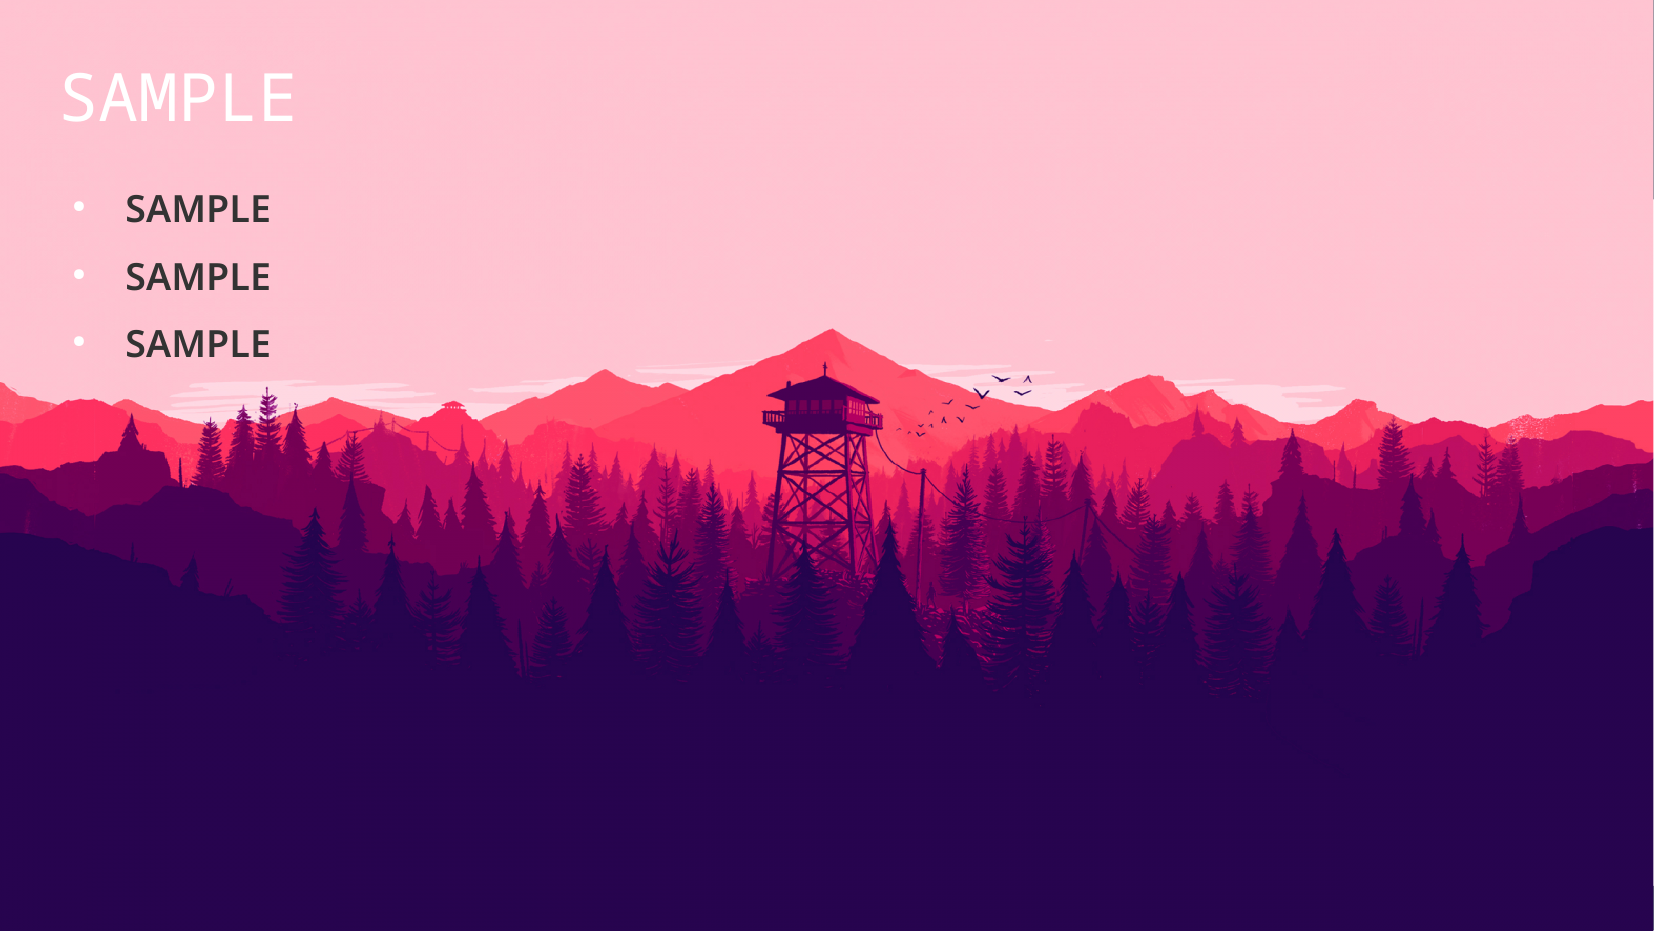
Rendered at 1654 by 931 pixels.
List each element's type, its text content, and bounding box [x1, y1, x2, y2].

picture [0, 0, 1654, 931]
title SAMPLE [59, 37, 1595, 155]
list SAMPLE SAMPLE SAMPLE [54, 114, 1591, 736]
